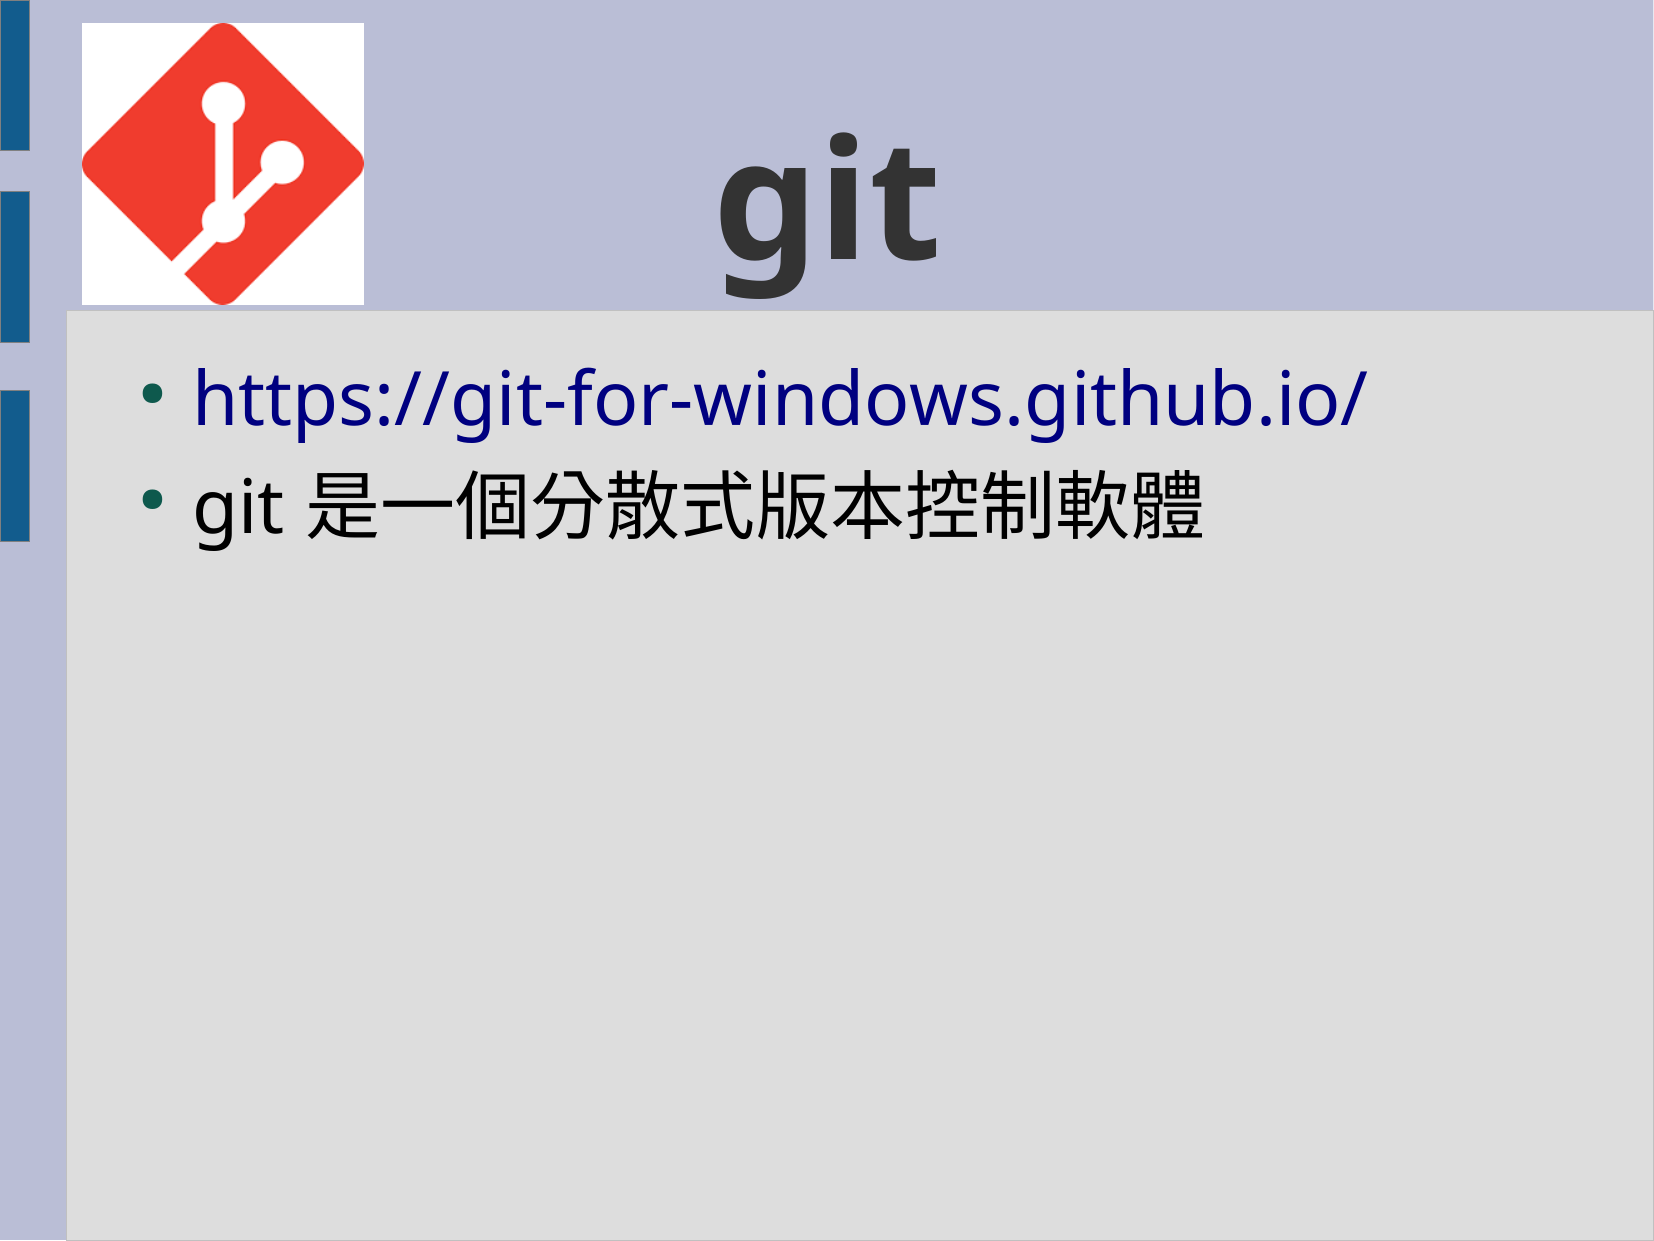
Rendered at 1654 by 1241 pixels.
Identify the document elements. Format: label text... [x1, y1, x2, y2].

list https://git-for-windows.github.io/ git是一個分散式版本控制軟體 [121, 344, 1534, 1127]
title git [364, 91, 1534, 299]
picture [82, 23, 364, 305]
